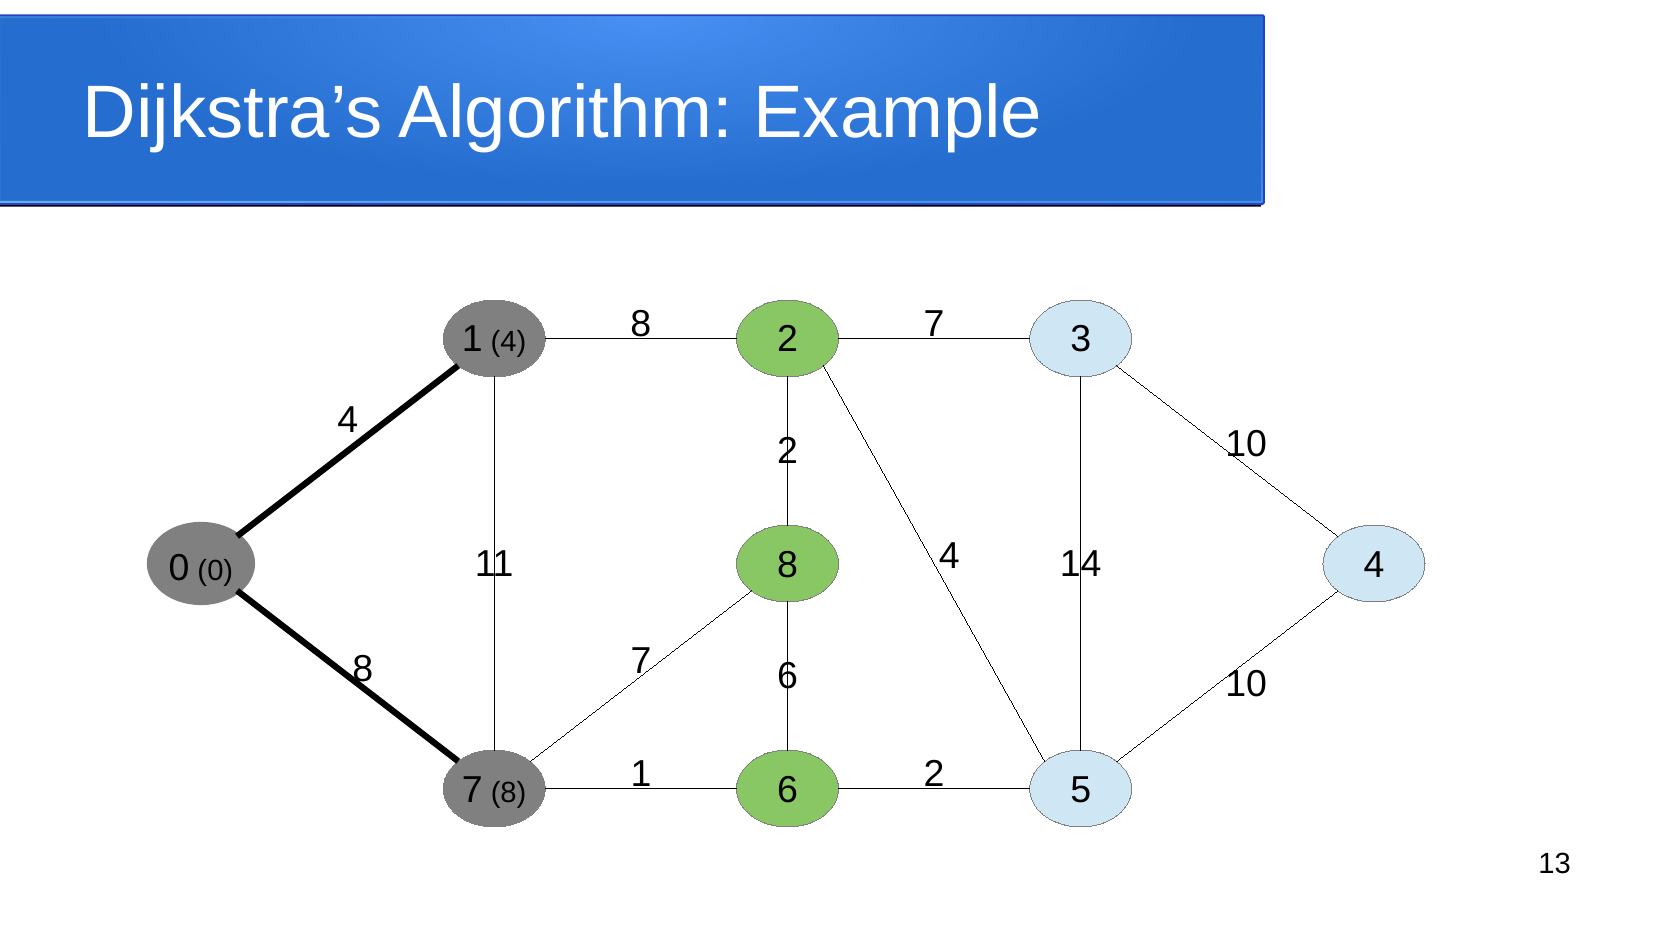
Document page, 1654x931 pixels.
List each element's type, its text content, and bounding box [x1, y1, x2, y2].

text_box 8 [736, 525, 839, 602]
text_box 2 [736, 300, 839, 377]
text_box 1 (4) [443, 300, 546, 377]
text_box 6 [736, 750, 839, 827]
text_box 5 [1029, 750, 1132, 827]
text_box 0 (0) [149, 525, 252, 602]
text_box 4 [1322, 525, 1426, 602]
text_box 3 [1029, 300, 1132, 377]
title Dijkstra’s Algorithm: Example [82, 35, 1235, 189]
text_box 7 (8) [443, 750, 546, 827]
